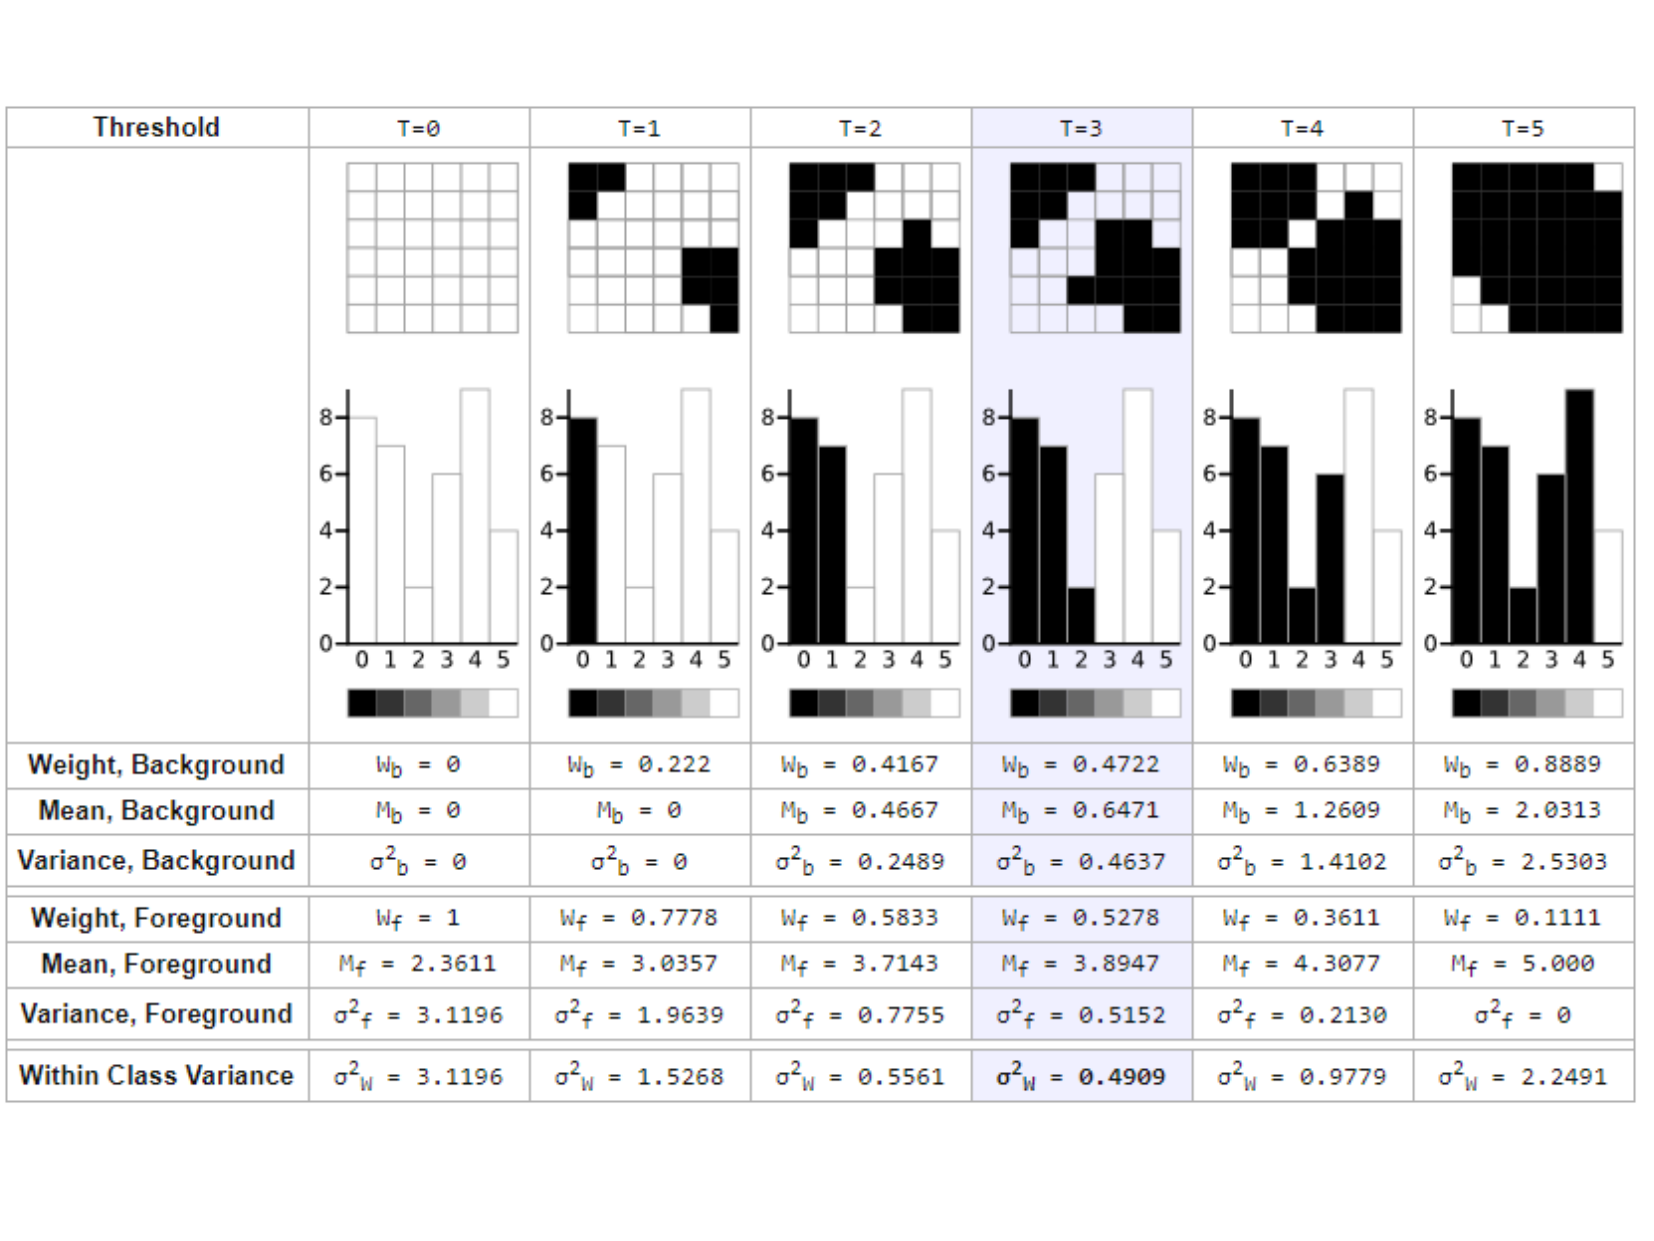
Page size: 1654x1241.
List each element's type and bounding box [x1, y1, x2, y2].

picture [0, 97, 1642, 1111]
